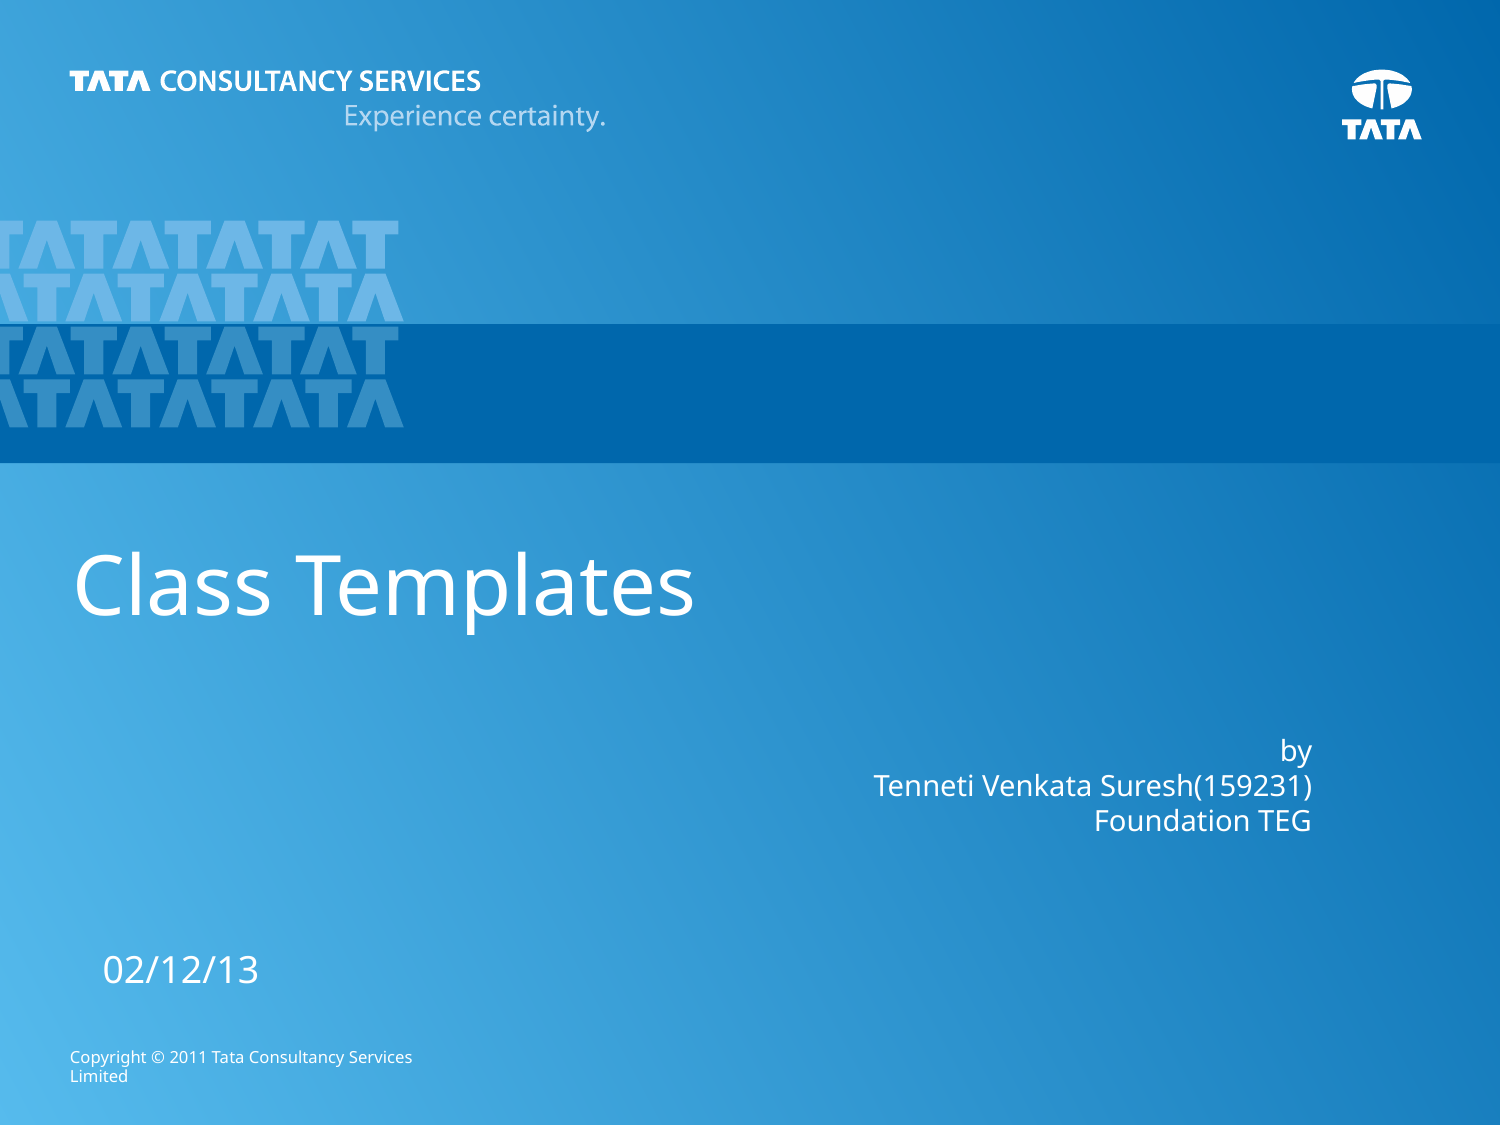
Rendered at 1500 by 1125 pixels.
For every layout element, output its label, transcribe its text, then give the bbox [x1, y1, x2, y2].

text_box 02/12/13 [102, 945, 260, 997]
title Class Templates [58, 525, 1334, 625]
subtitle by Tenneti Venkata Suresh(159231) Foundation TEG [50, 725, 1328, 851]
